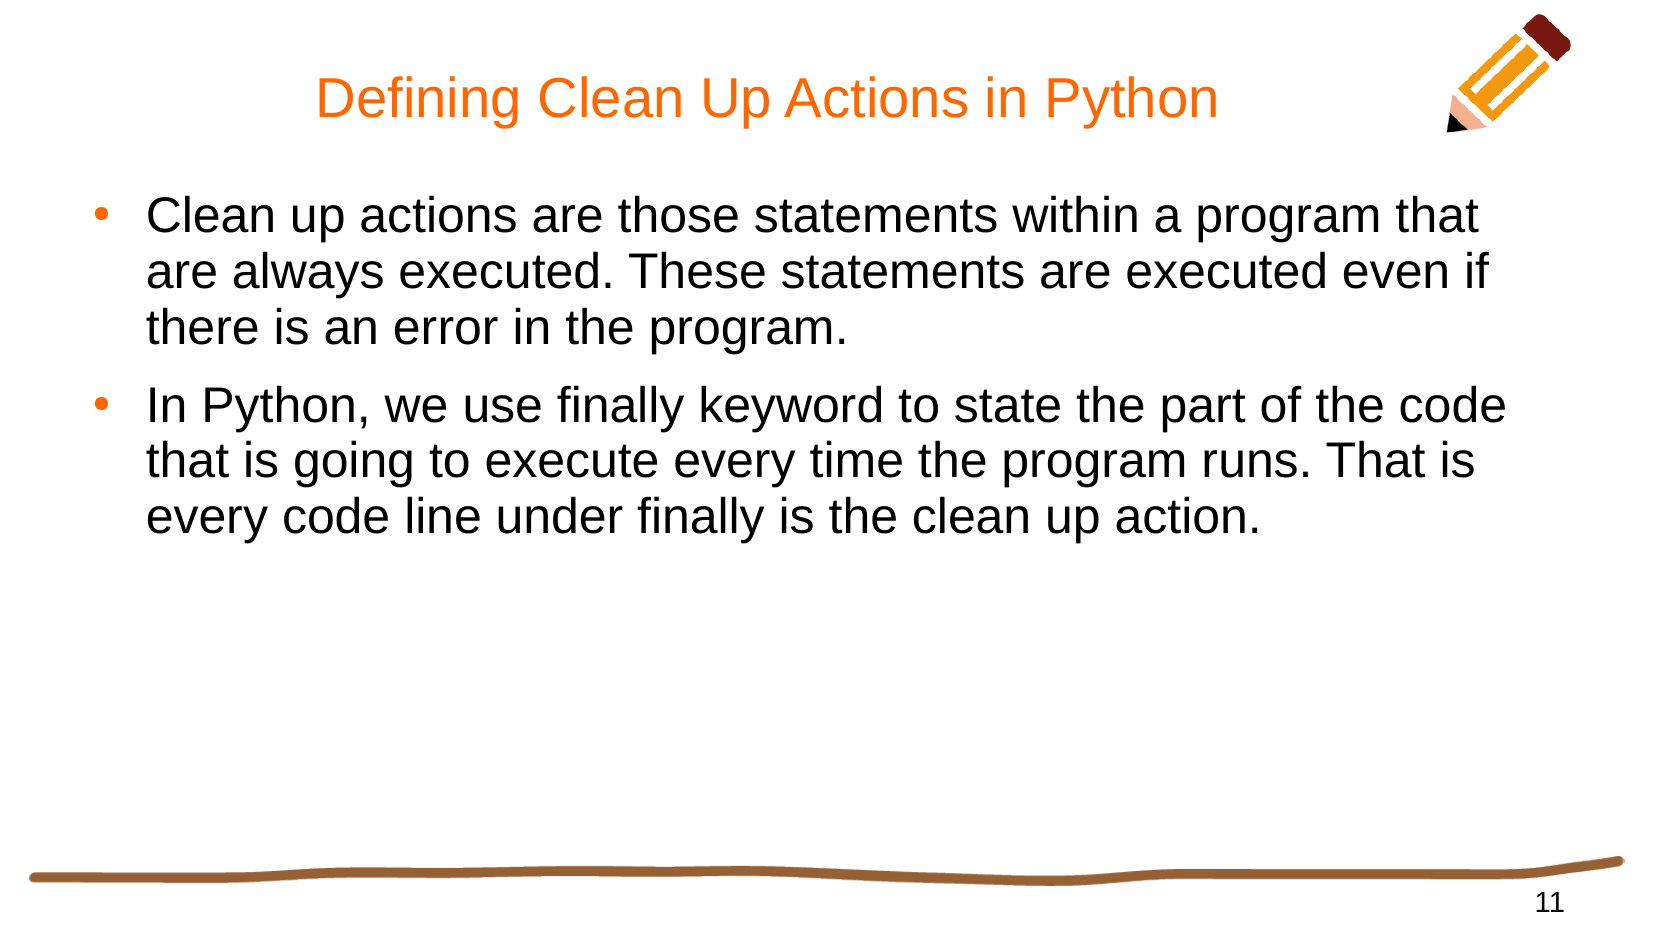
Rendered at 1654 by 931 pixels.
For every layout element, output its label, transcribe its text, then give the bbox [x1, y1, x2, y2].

list Clean up actions are those statements within a program that are always executed. These statements are executed even if there is an error in the program. In Python, we use finally keyword to state the part of the code that is going to execute every time the program runs. That is every code line under finally is the clean up action. [75, 187, 1524, 826]
title Defining Clean Up Actions in Python [88, 46, 1447, 151]
picture [1446, 14, 1571, 133]
picture [29, 856, 1625, 886]
